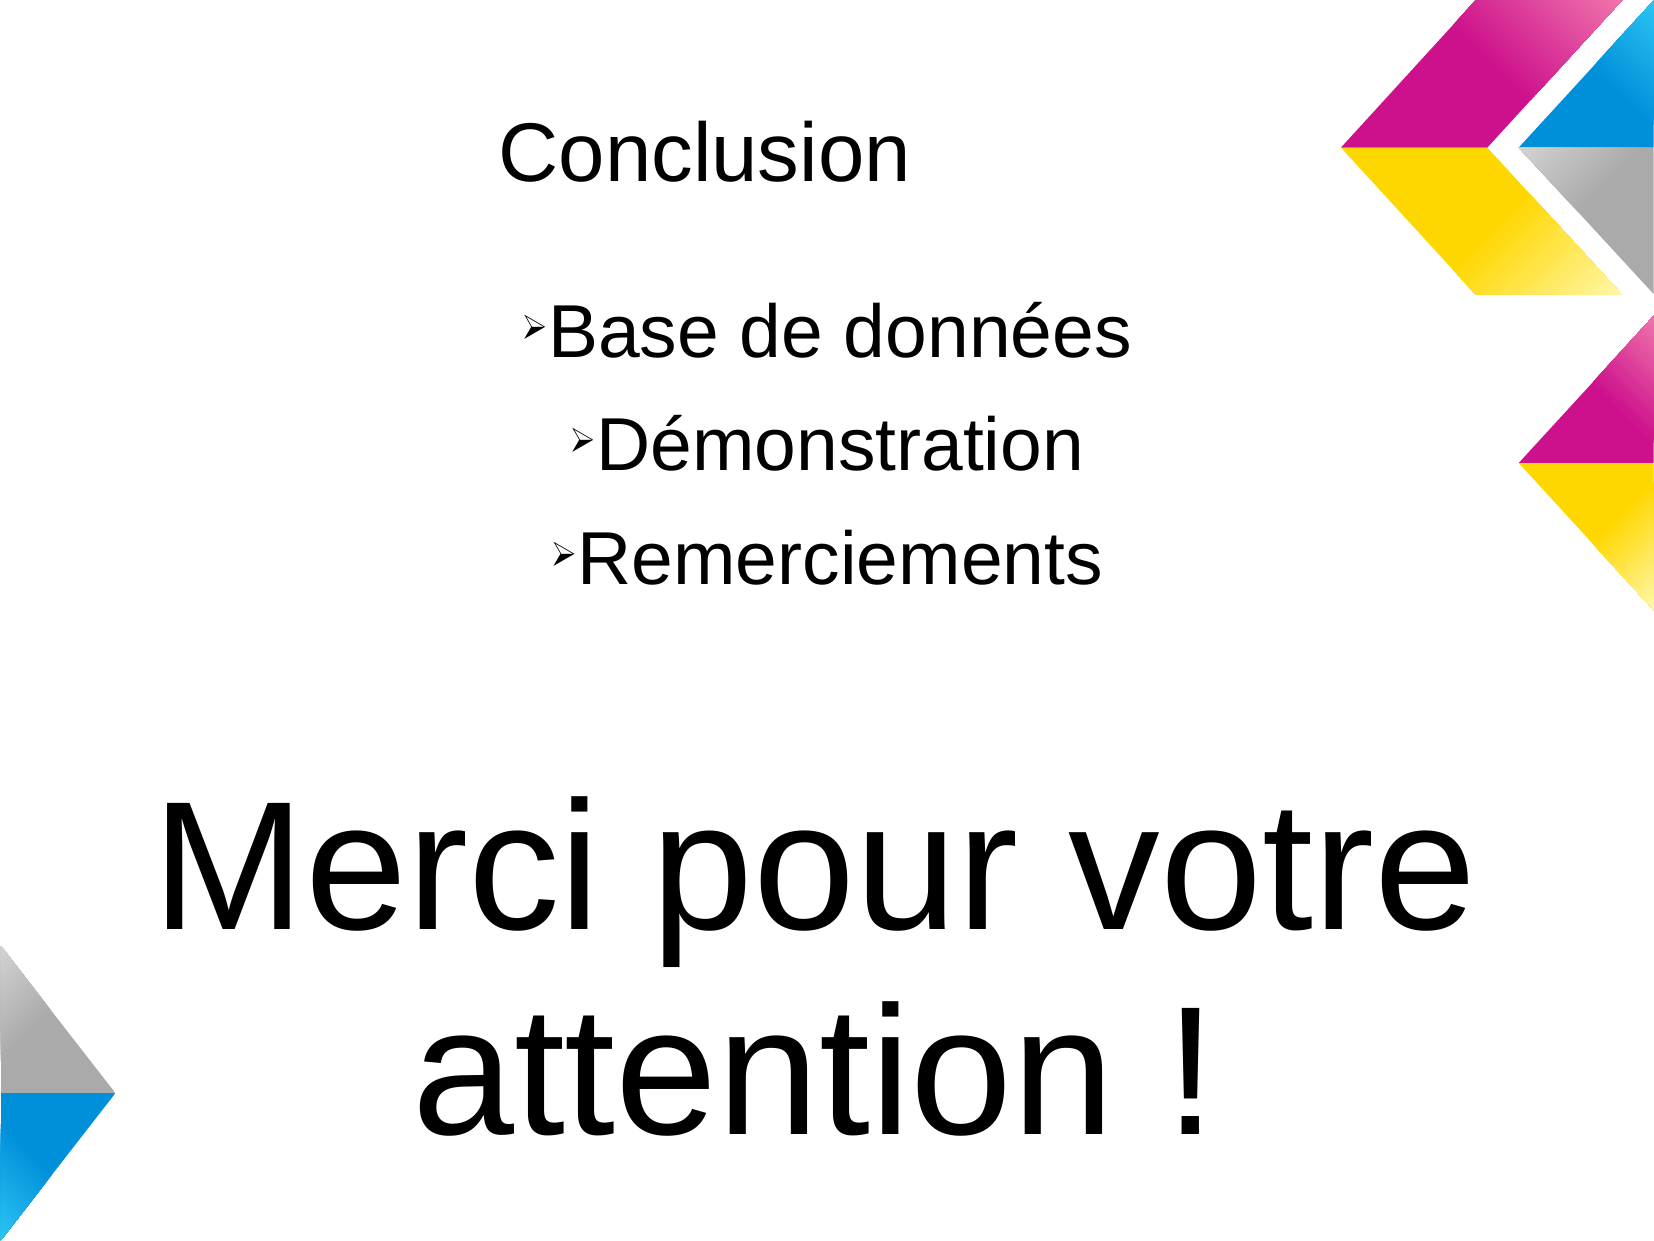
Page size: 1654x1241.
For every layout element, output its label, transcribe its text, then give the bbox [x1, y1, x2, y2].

text_box Merci pour votre attention ! [118, 756, 1512, 1182]
list Base de données Démonstration Remerciements [82, 289, 1571, 1165]
title Conclusion [82, 49, 1327, 257]
